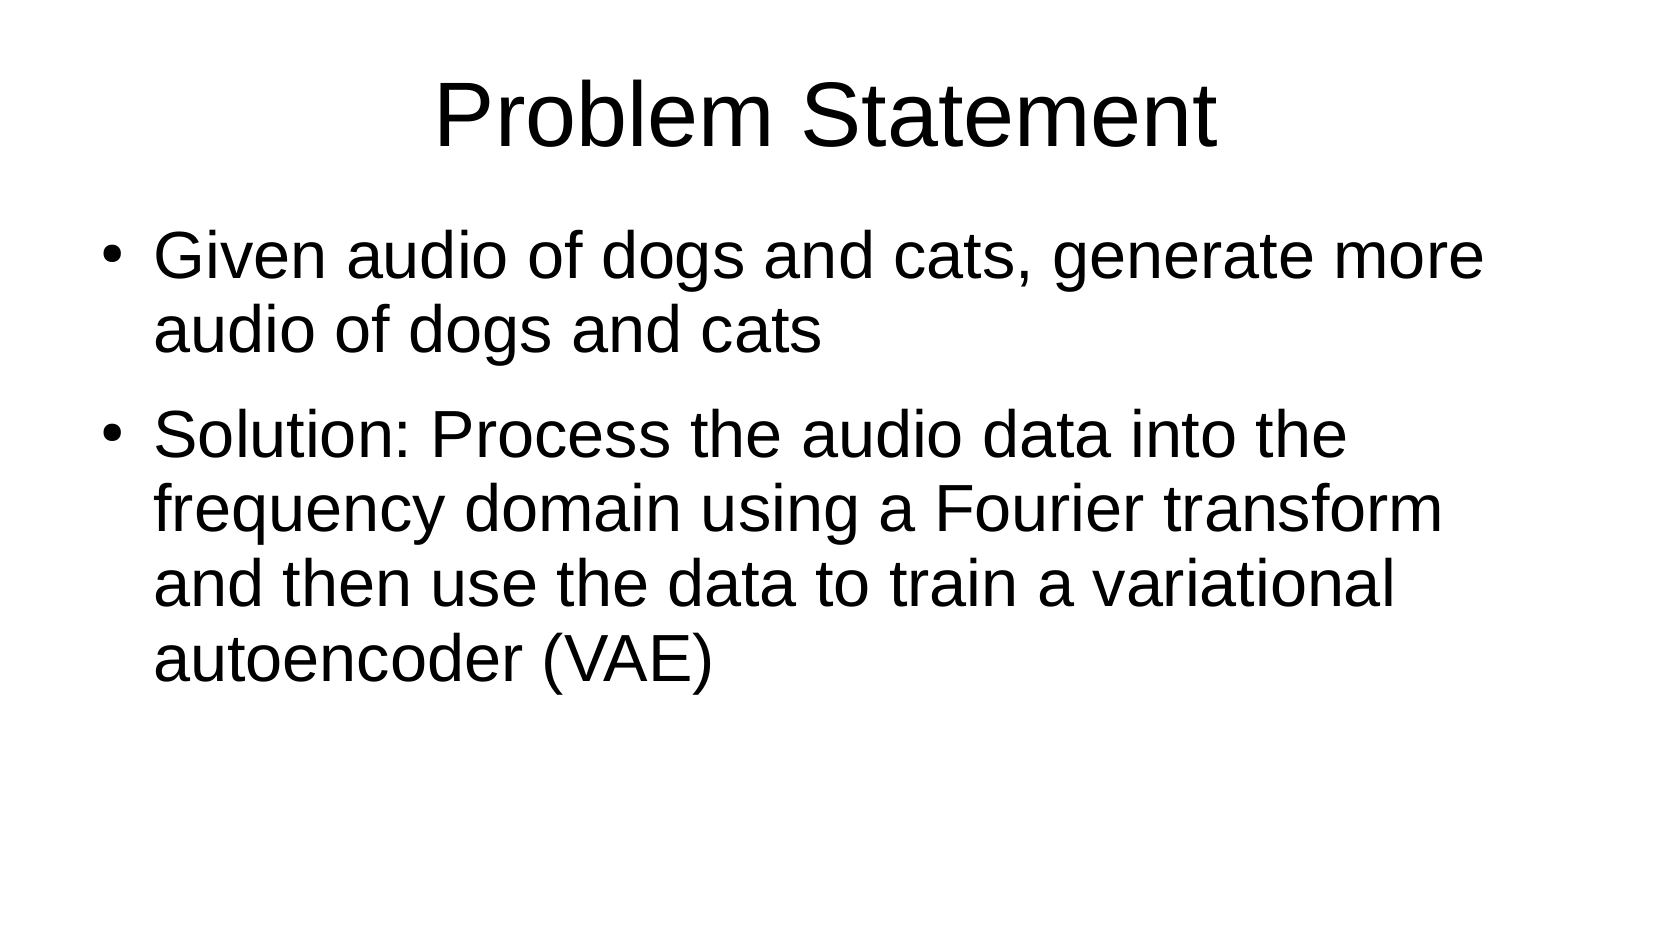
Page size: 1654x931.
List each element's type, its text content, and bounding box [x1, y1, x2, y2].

title Problem Statement [82, 37, 1571, 193]
list Given audio of dogs and cats, generate more audio of dogs and cats Solution: Process the audio data into the frequency domain using a Fourier transform and then use the data to train a variational autoencoder (VAE) [82, 217, 1571, 758]
